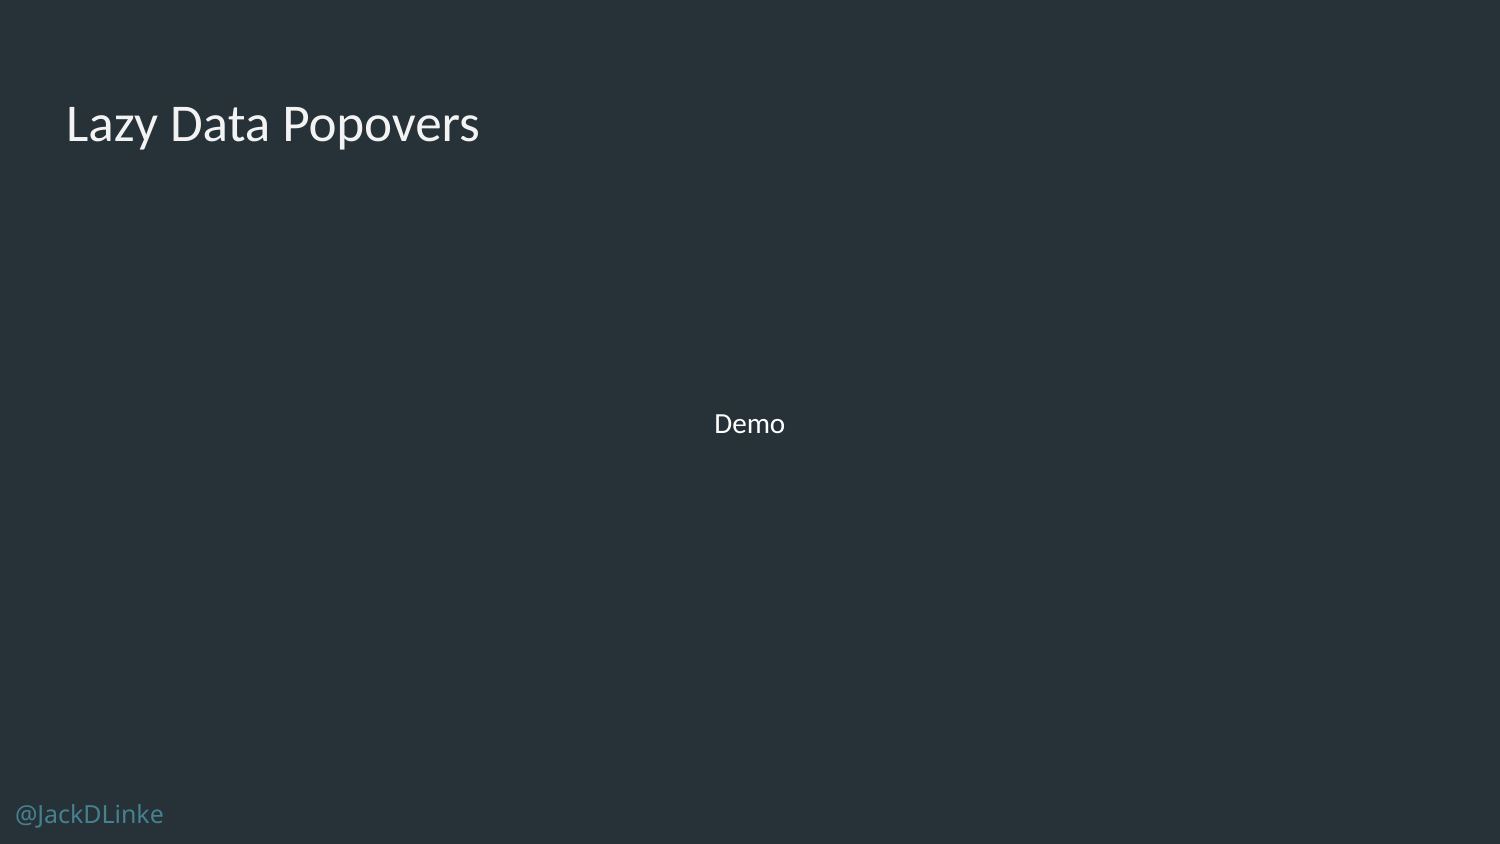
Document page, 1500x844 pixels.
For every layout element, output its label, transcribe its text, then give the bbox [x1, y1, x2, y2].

text_box Demo [665, 388, 835, 455]
title Lazy Data Popovers [51, 72, 1449, 167]
